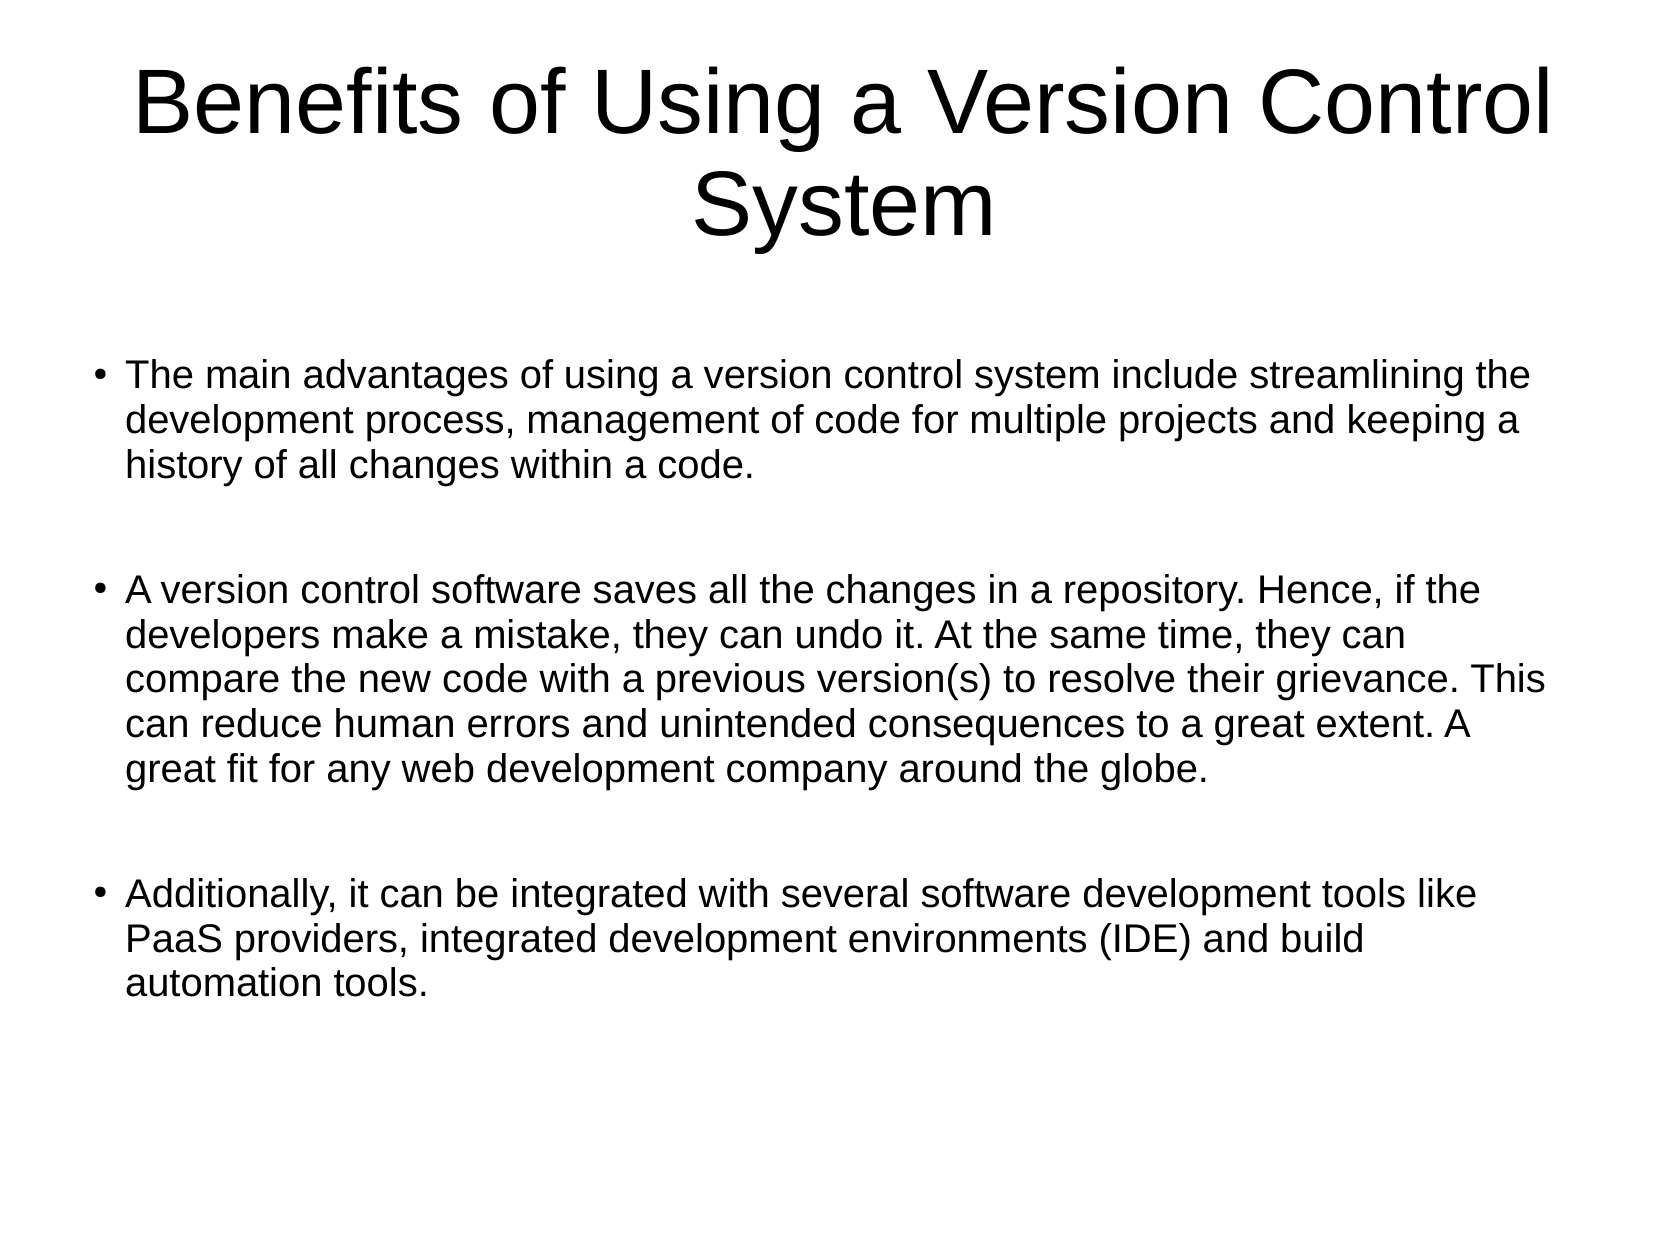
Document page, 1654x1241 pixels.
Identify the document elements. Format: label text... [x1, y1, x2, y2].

title Benefits of Using a Version Control System [82, 49, 1571, 257]
list The main advantages of using a version control system include streamlining the development process, management of code for multiple projects and keeping a history of all changes within a code. A version control software saves all the changes in a repository. Hence, if the developers make a mistake, they can undo it. At the same time, they can compare the new code with a previous version(s) to resolve their grievance. This can reduce human errors and unintended consequences to a great extent. A great fit for any web development company around the globe. Additionally, it can be integrated with several software development tools like PaaS providers, integrated development environments (IDE) and build automation tools. [82, 290, 1571, 1010]
